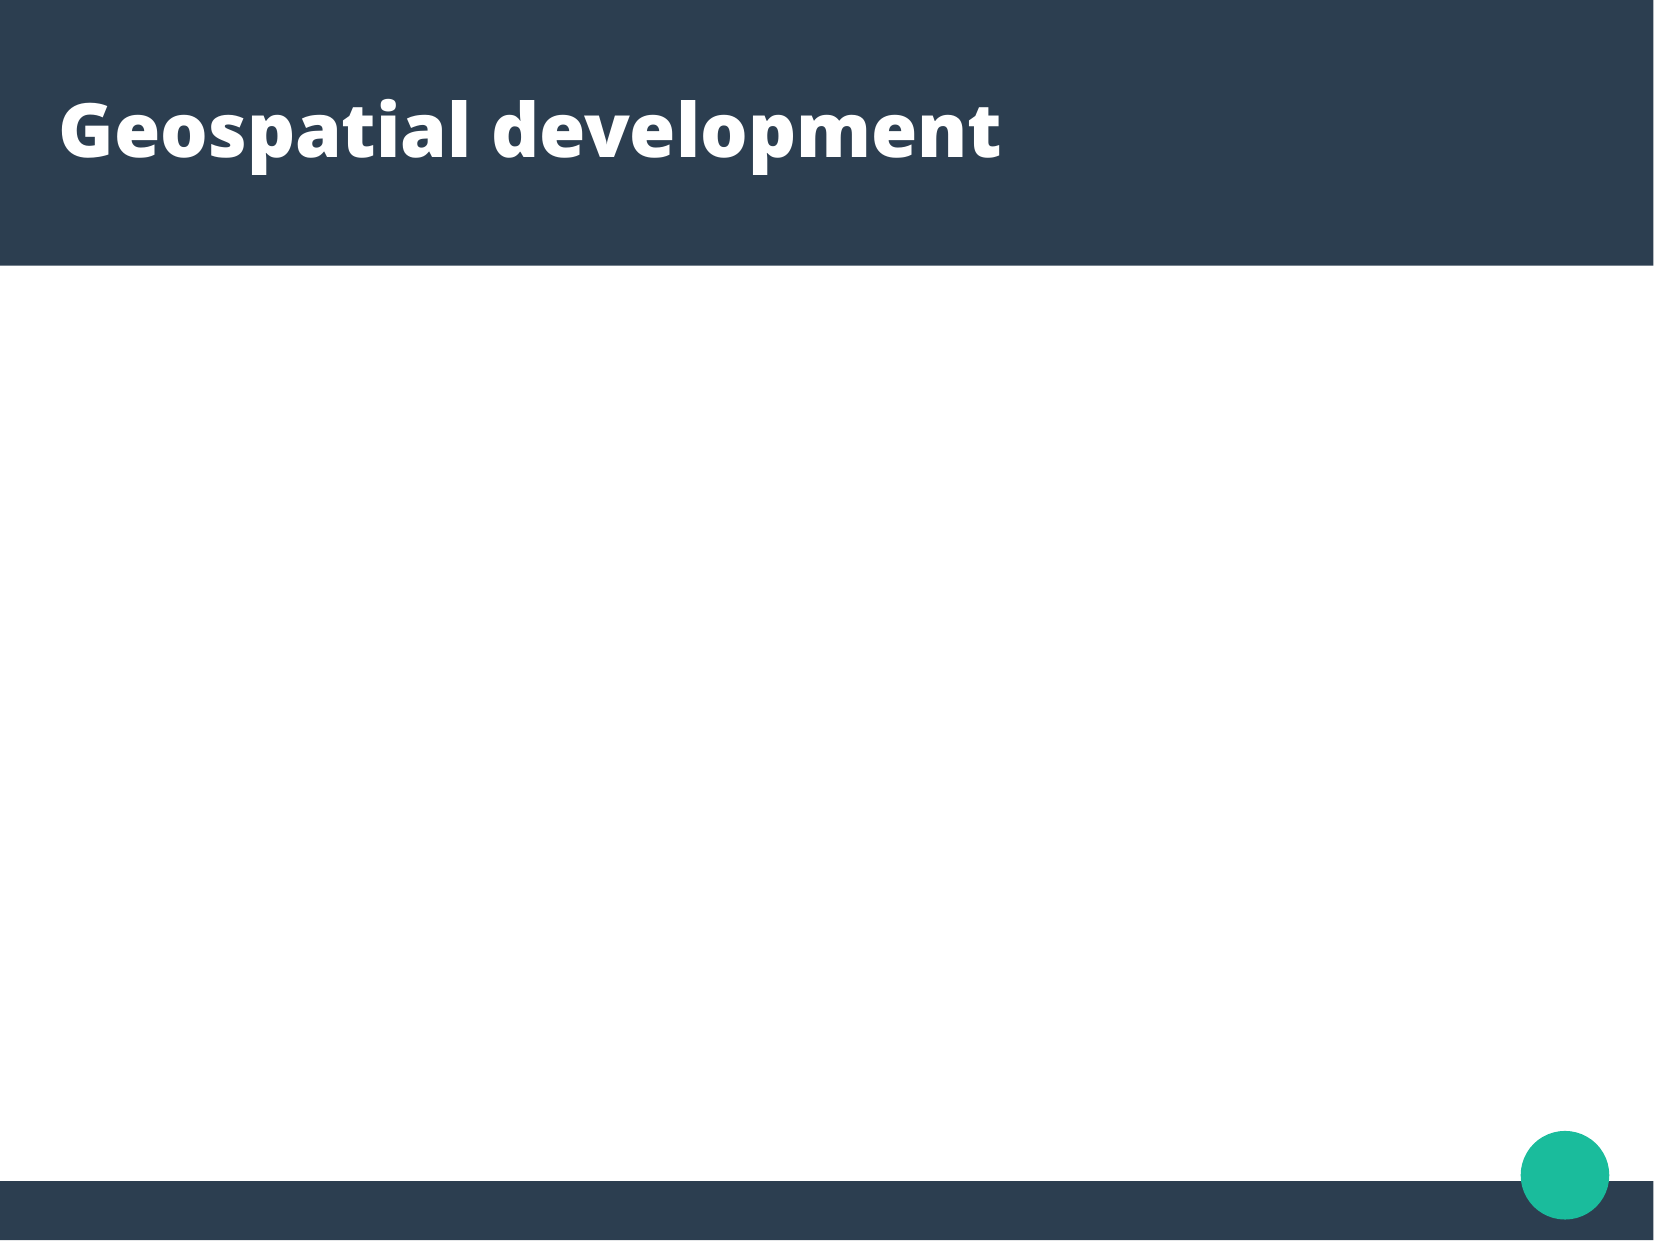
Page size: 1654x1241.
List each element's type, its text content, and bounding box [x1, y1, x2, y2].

title Geospatial development [59, 49, 1595, 207]
